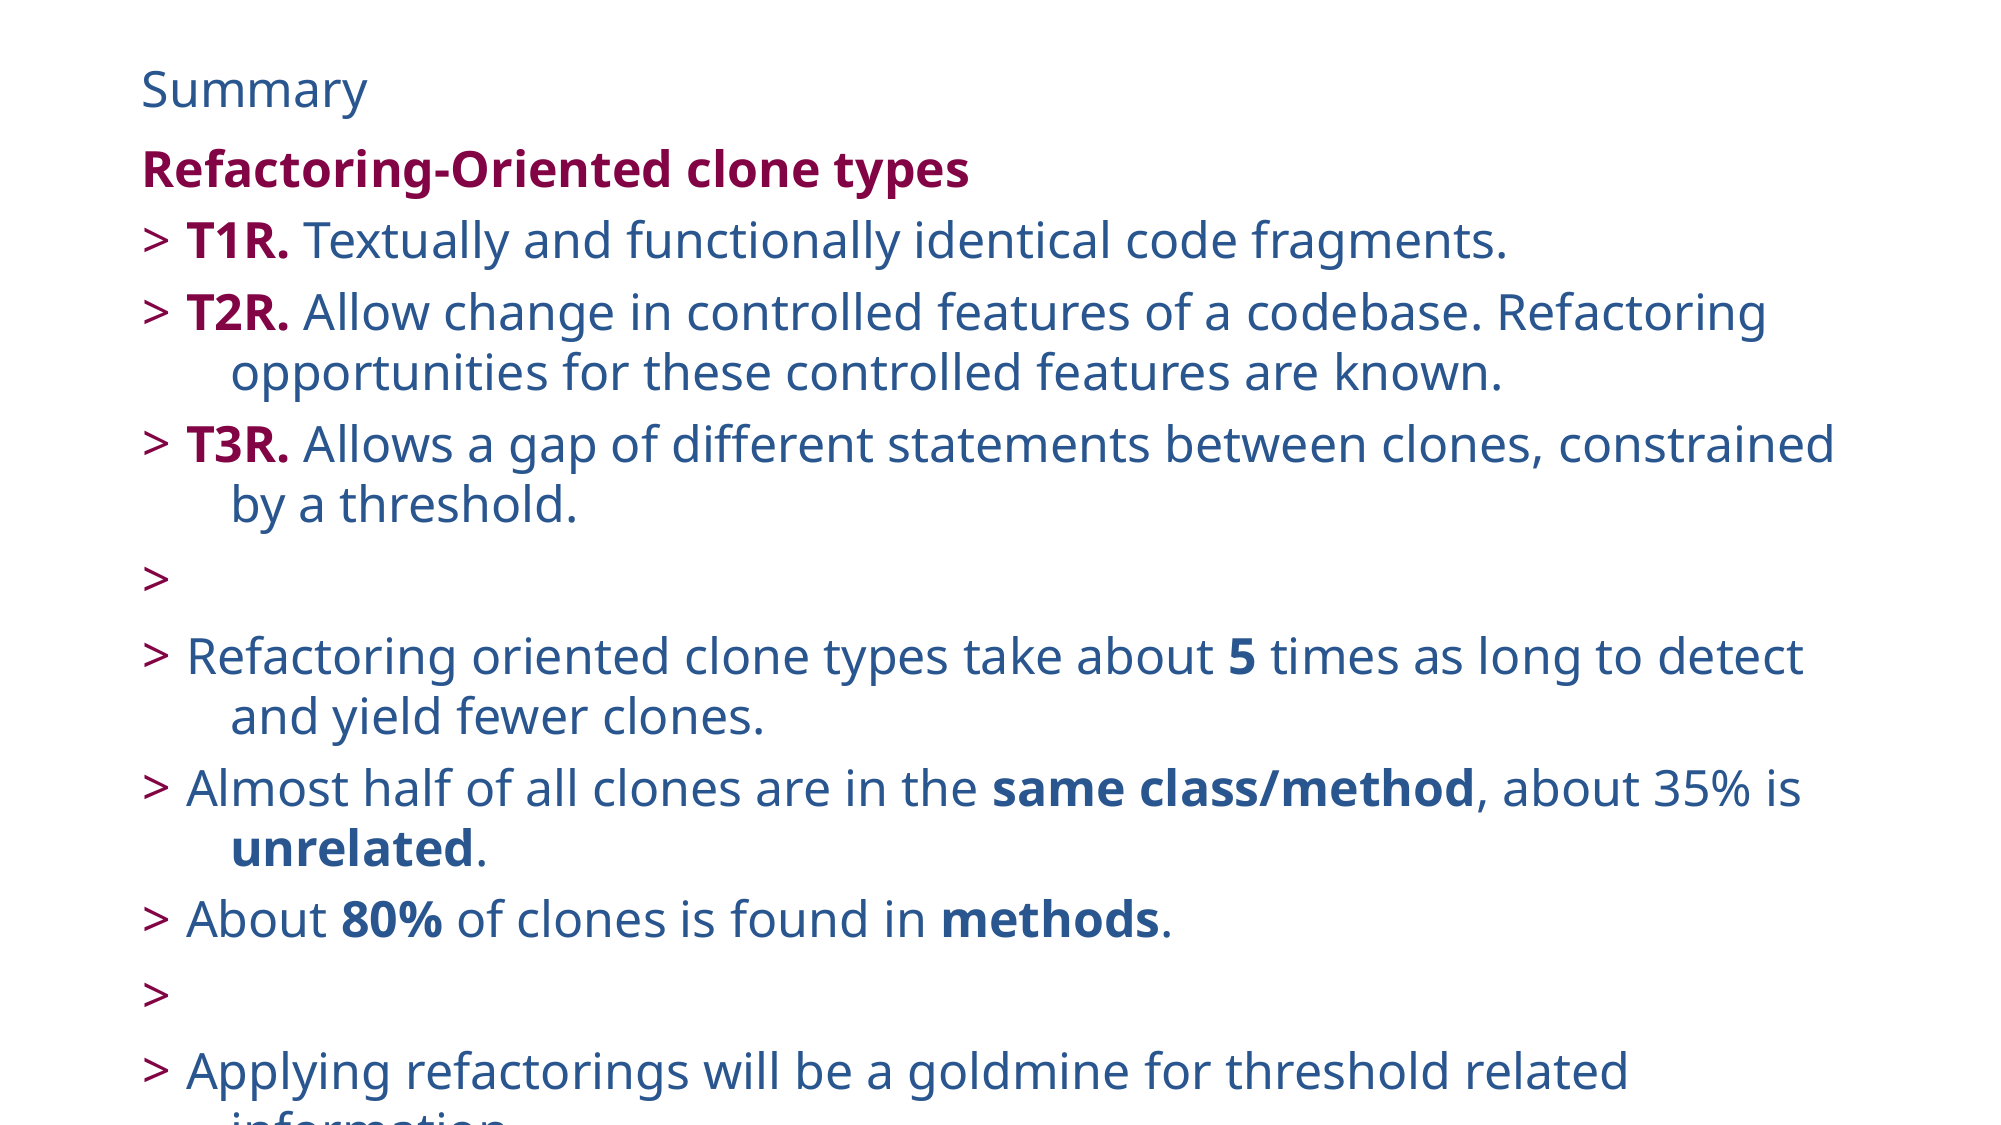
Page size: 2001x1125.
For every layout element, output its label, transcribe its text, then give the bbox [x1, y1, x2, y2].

text_box Refactoring-Oriented clone types T1R. Textually and functionally identical code fragments. T2R. Allow change in controlled features of a codebase. Refactoring opportunities for these controlled features are known. T3R. Allows a gap of different statements between clones, constrained by a threshold. Refactoring oriented clone types take about 5 times as long to detect and yield fewer clones. Almost half of all clones are in the same class/method, about 35% is unrelated. About 80% of clones is found in methods. Applying refactorings will be a goldmine for threshold related information. [142, 147, 1842, 885]
text_box Summary [142, 59, 1842, 124]
